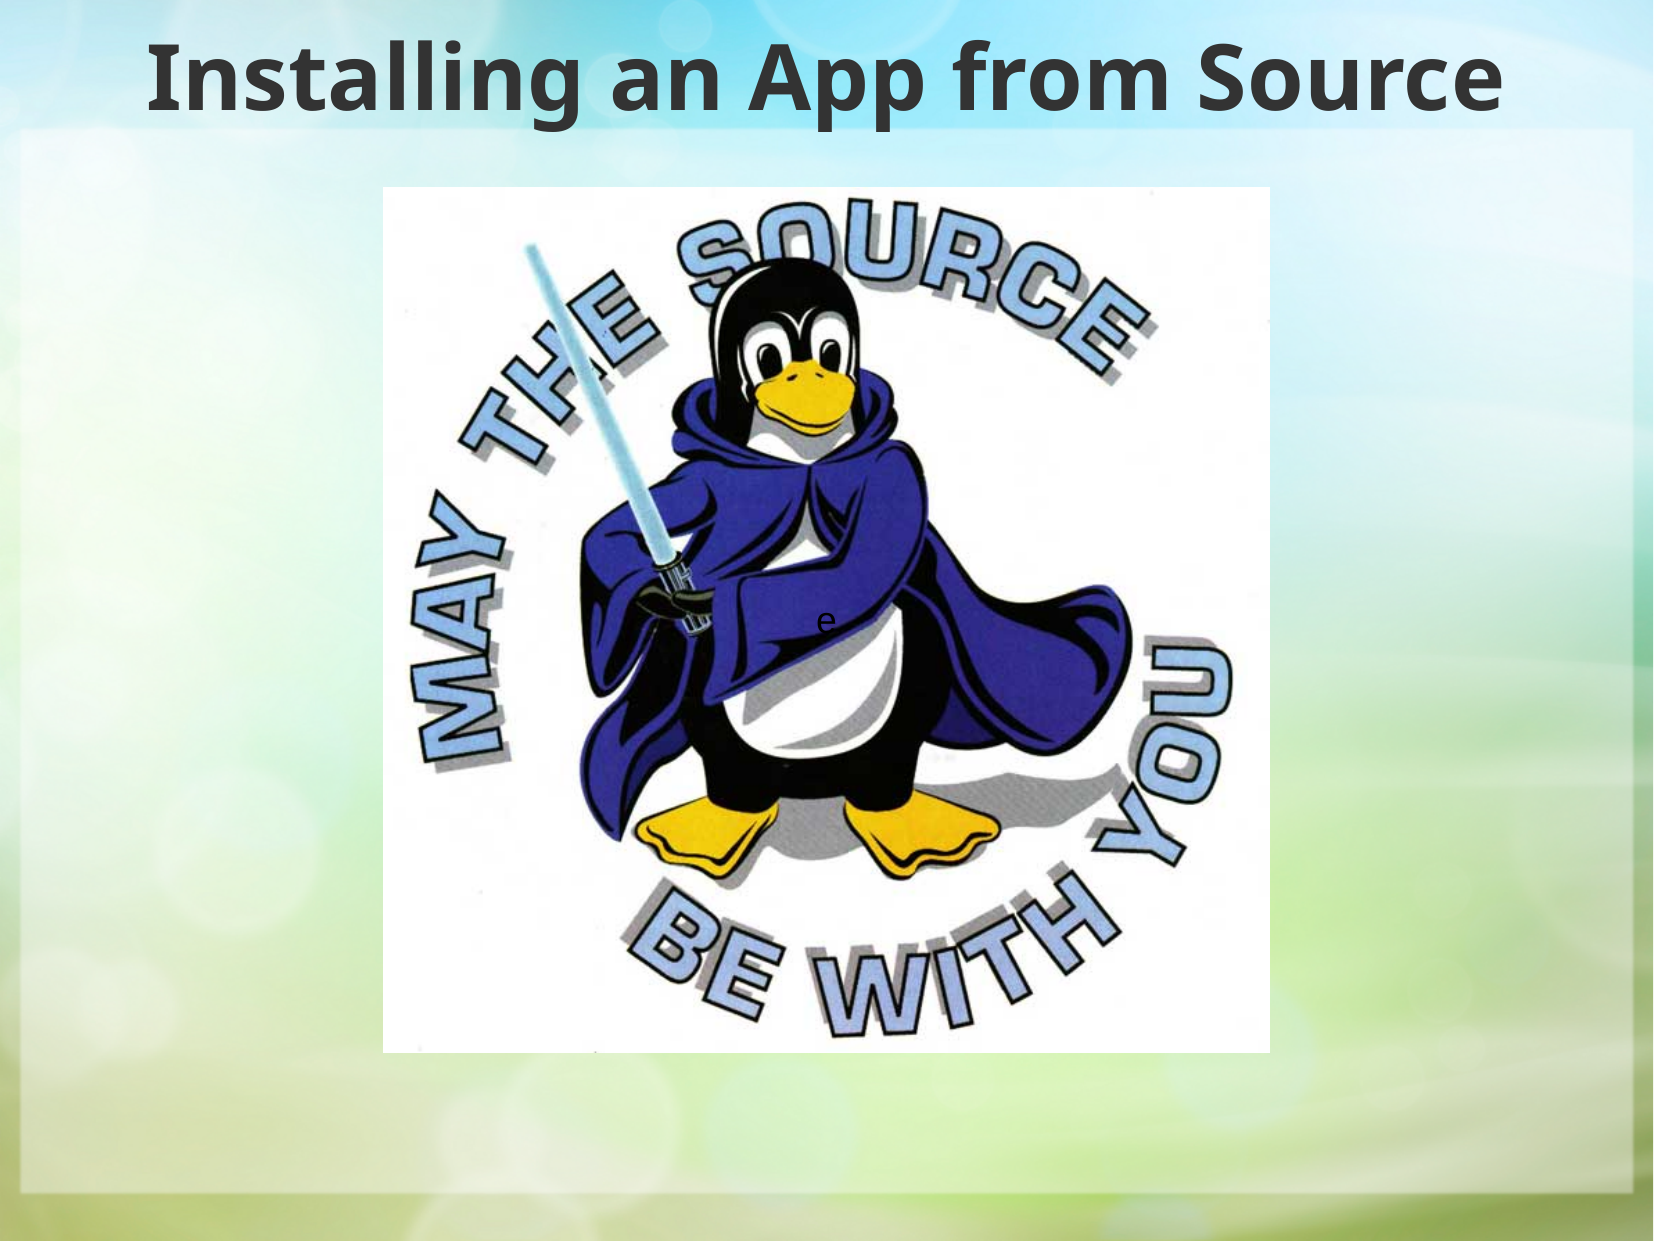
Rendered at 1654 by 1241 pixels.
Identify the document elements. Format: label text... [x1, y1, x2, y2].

title Installing an App from Source [82, 0, 1571, 151]
picture [0, 0, 1654, 1241]
